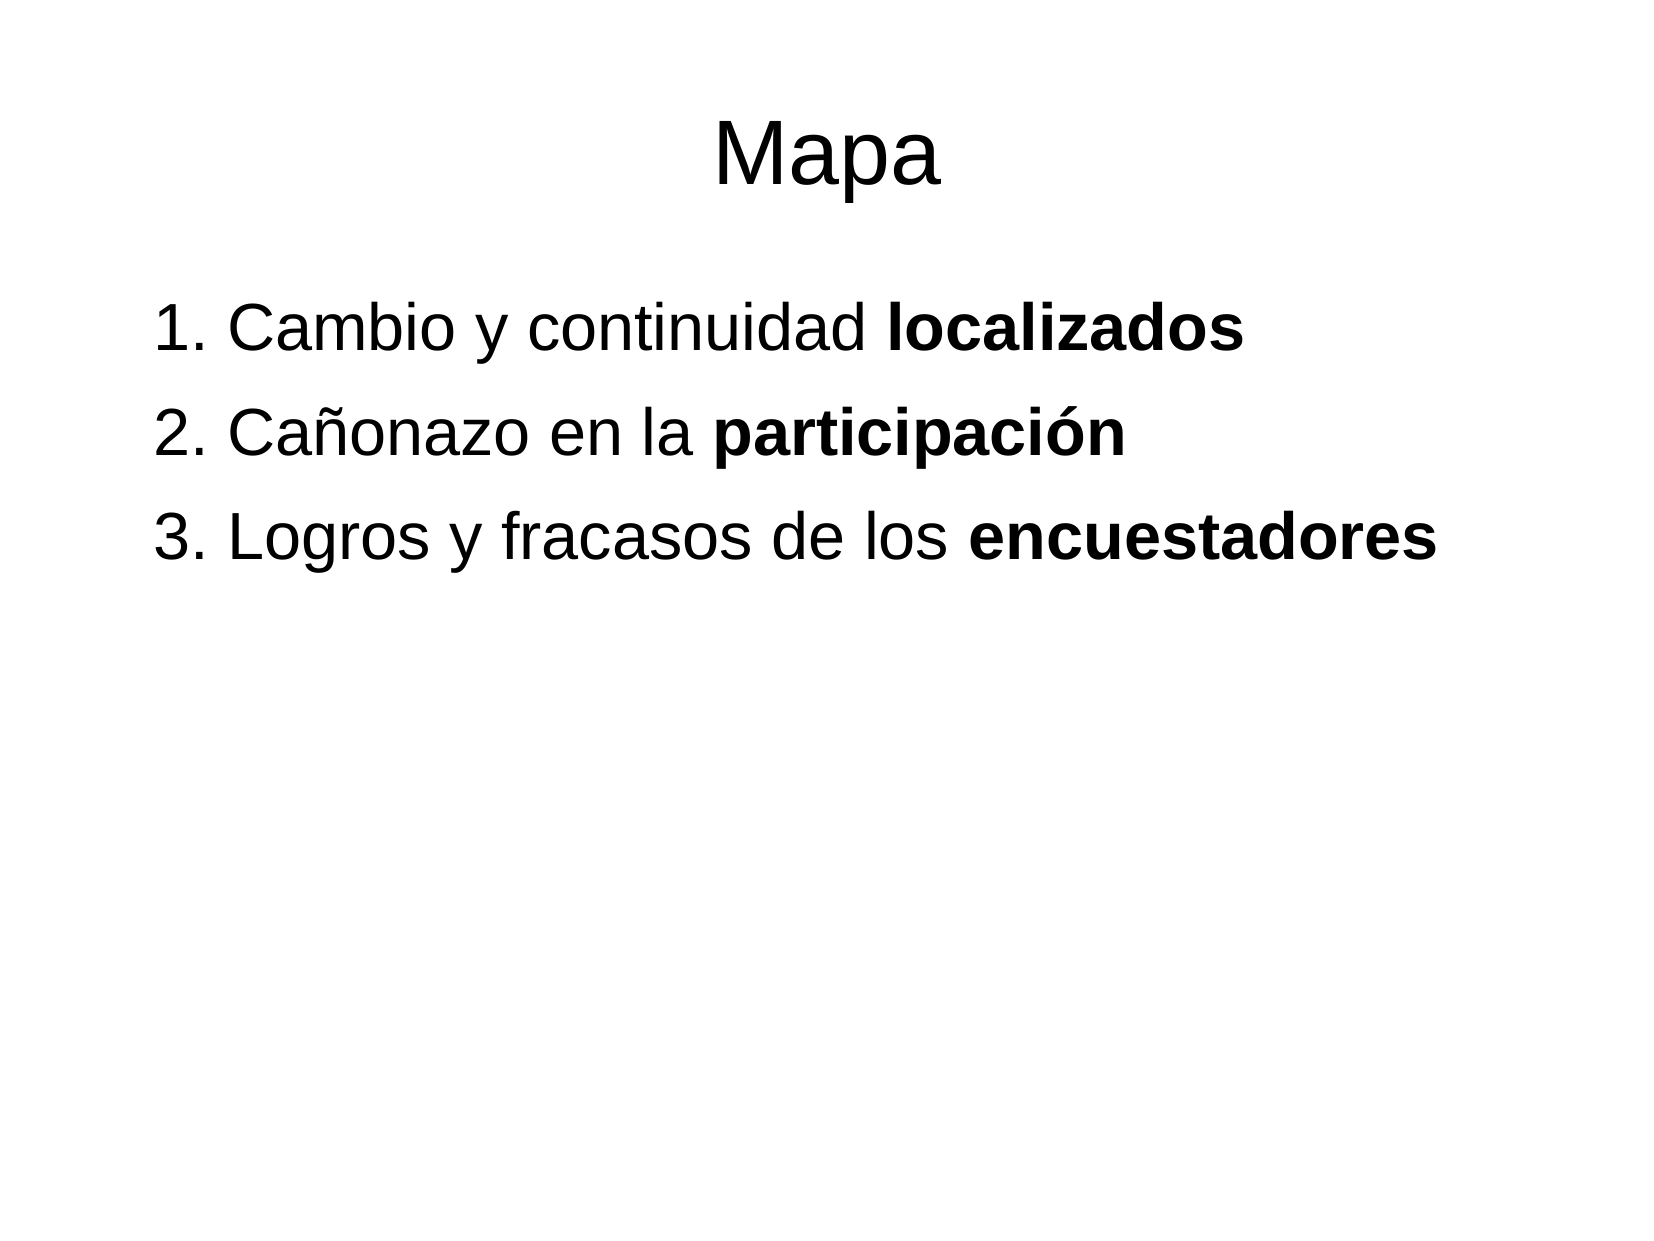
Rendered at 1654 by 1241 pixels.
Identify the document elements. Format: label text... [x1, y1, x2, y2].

title Mapa [82, 49, 1571, 257]
list 1. Cambio y continuidad localizados 2. Cañonazo en la participación 3. Logros y fracasos de los encuestadores [82, 290, 1571, 1010]
